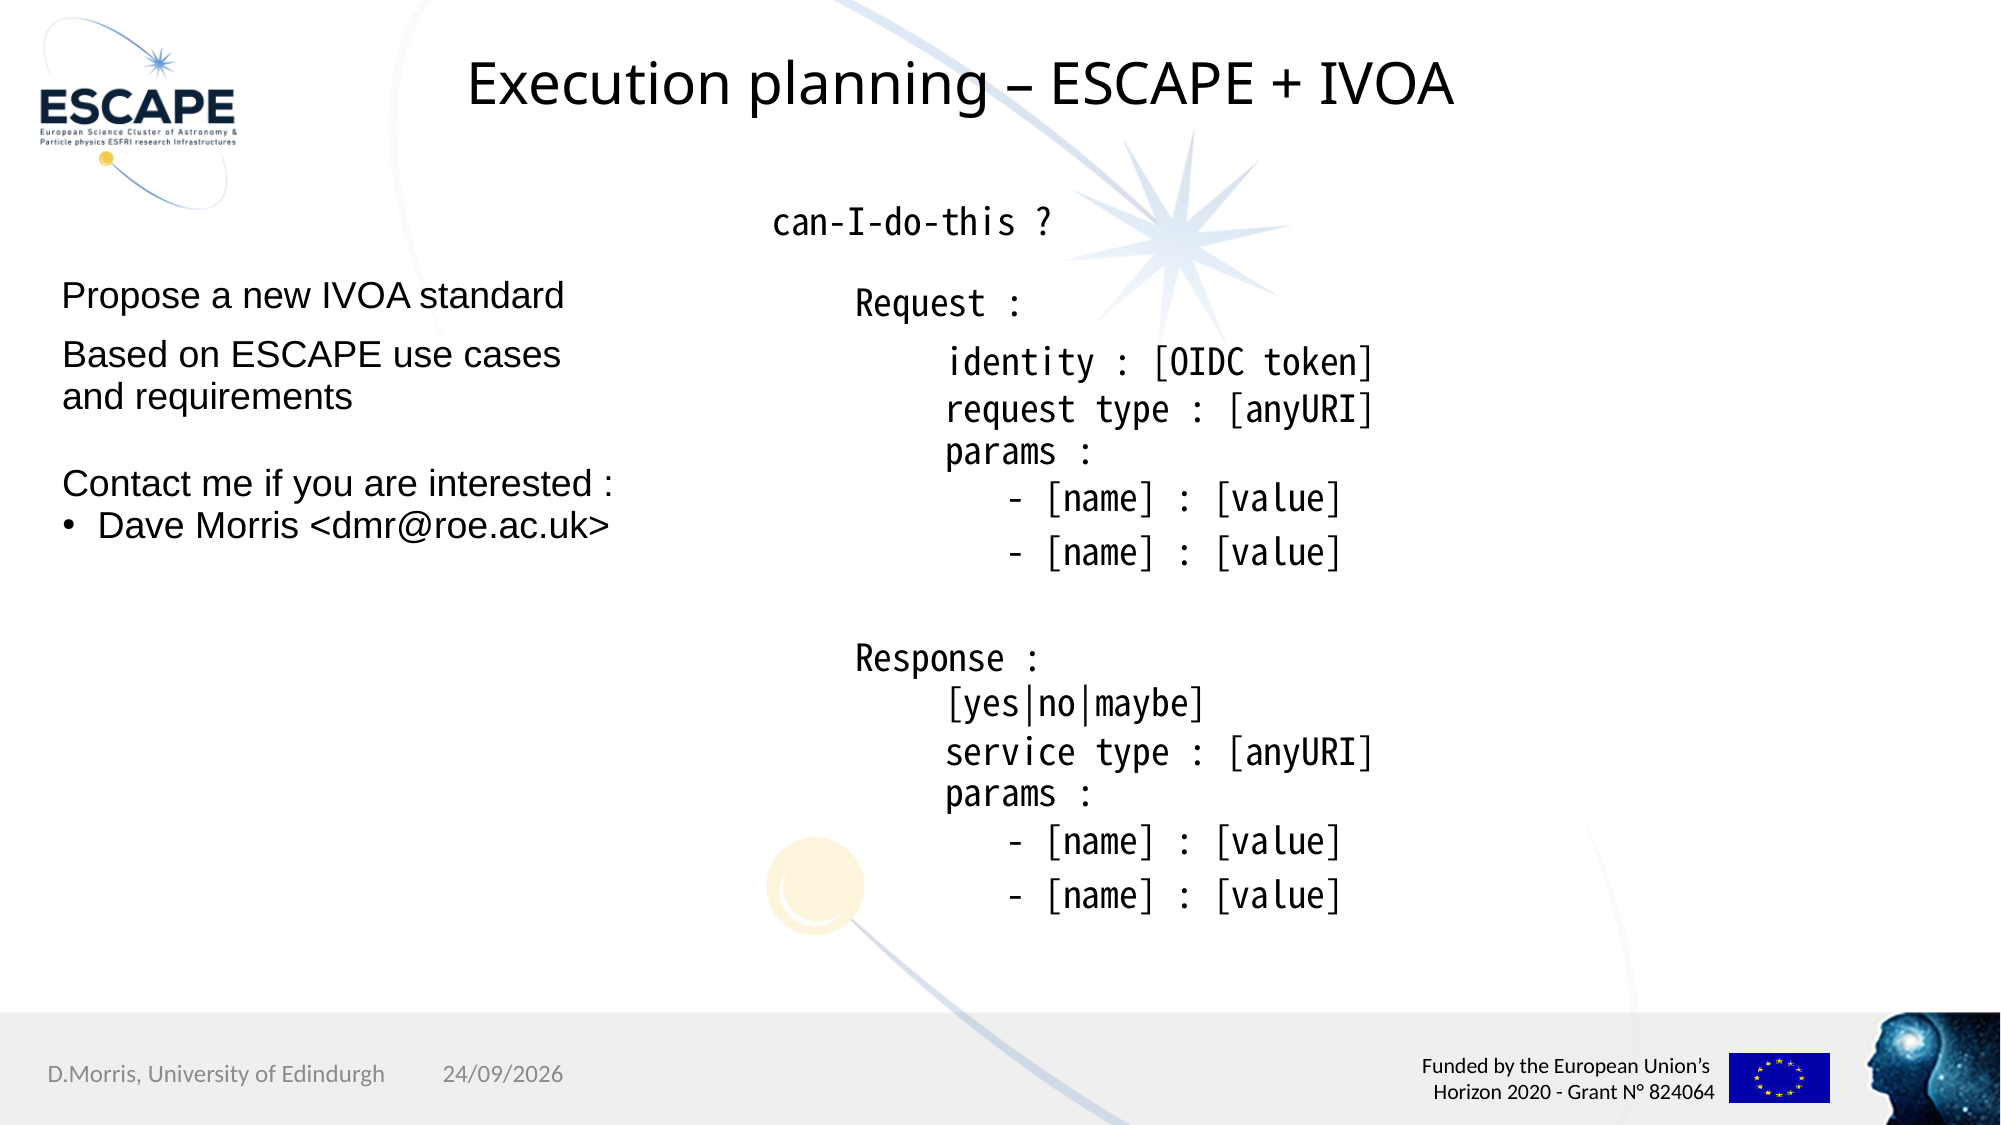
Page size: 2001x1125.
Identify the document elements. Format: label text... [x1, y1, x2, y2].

footer D.Morris, University of Edindurgh [32, 1042, 414, 1103]
text_box Propose a new IVOA standard [46, 267, 580, 325]
text_box Request : [840, 265, 1193, 335]
text_box service type : [anyURI] [930, 714, 1392, 784]
text_box Based on ESCAPE use cases and requirements [47, 326, 603, 426]
text_box Contact me if you are interested : Dave Morris <dmr@roe.ac.uk> [47, 455, 686, 596]
text_box [yes|no|maybe] [930, 665, 1223, 714]
text_box request type : [anyURI] [930, 394, 1392, 442]
text_box params : [930, 755, 1214, 826]
picture [0, 0, 2001, 1125]
text_box Response : [840, 620, 1193, 690]
text_box params : [930, 413, 1214, 483]
text_box identity : [OIDC token] [930, 324, 1392, 394]
slide_number 15/04/2021 [427, 1042, 684, 1103]
text_box - [name] : [value] - [name] : [value] [992, 803, 1360, 927]
text_box can-I-do-this ? [757, 184, 1111, 254]
text_box - [name] : [value] - [name] : [value] [992, 460, 1360, 584]
title Execution planning – ESCAPE + IVOA [450, 11, 1867, 150]
